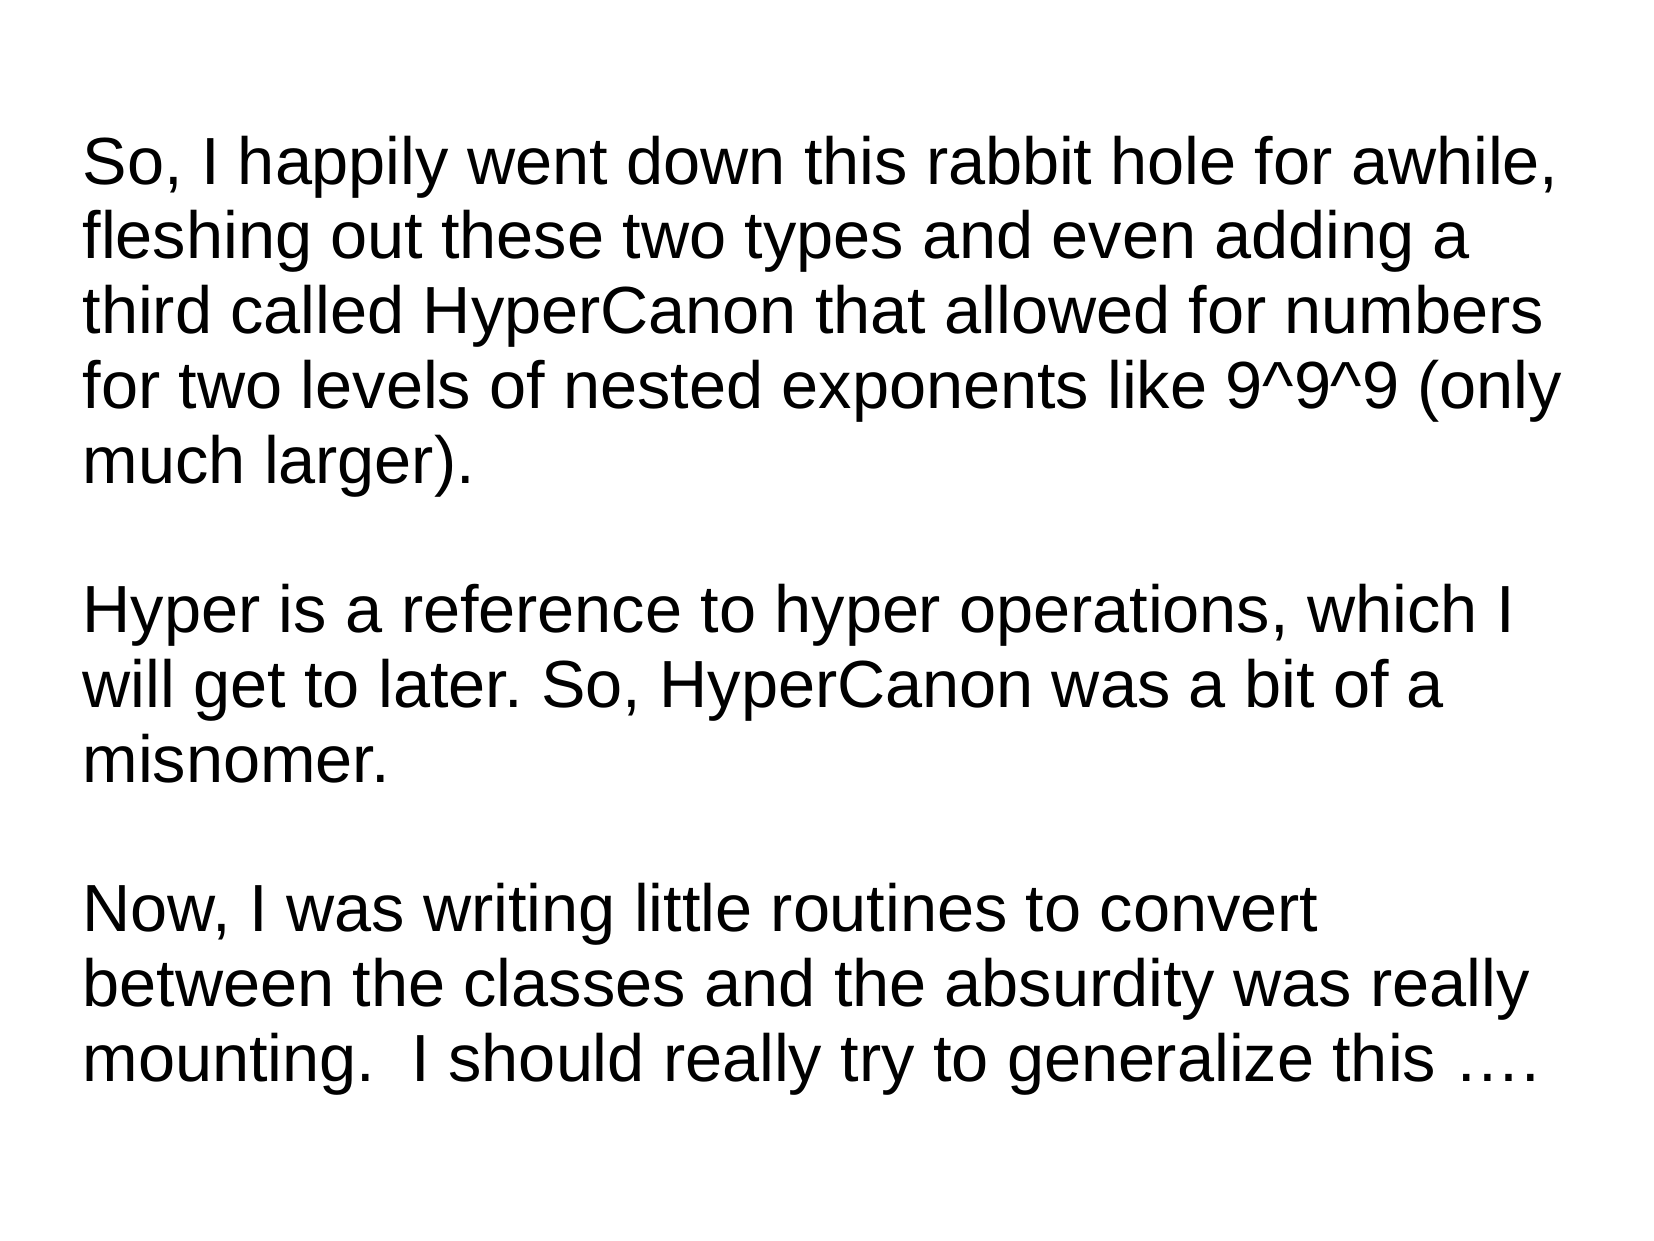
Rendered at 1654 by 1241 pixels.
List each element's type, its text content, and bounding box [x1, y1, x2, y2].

subtitle So, I happily went down this rabbit hole for awhile, fleshing out these two types and even adding a third called HyperCanon that allowed for numbers for two levels of nested exponents like 9^9^9 (only much larger). Hyper is a reference to hyper operations, which I will get to later. So, HyperCanon was a bit of a misnomer. Now, I was writing little routines to convert between the classes and the absurdity was really mounting. I should really try to generalize this …. [82, 49, 1571, 1171]
